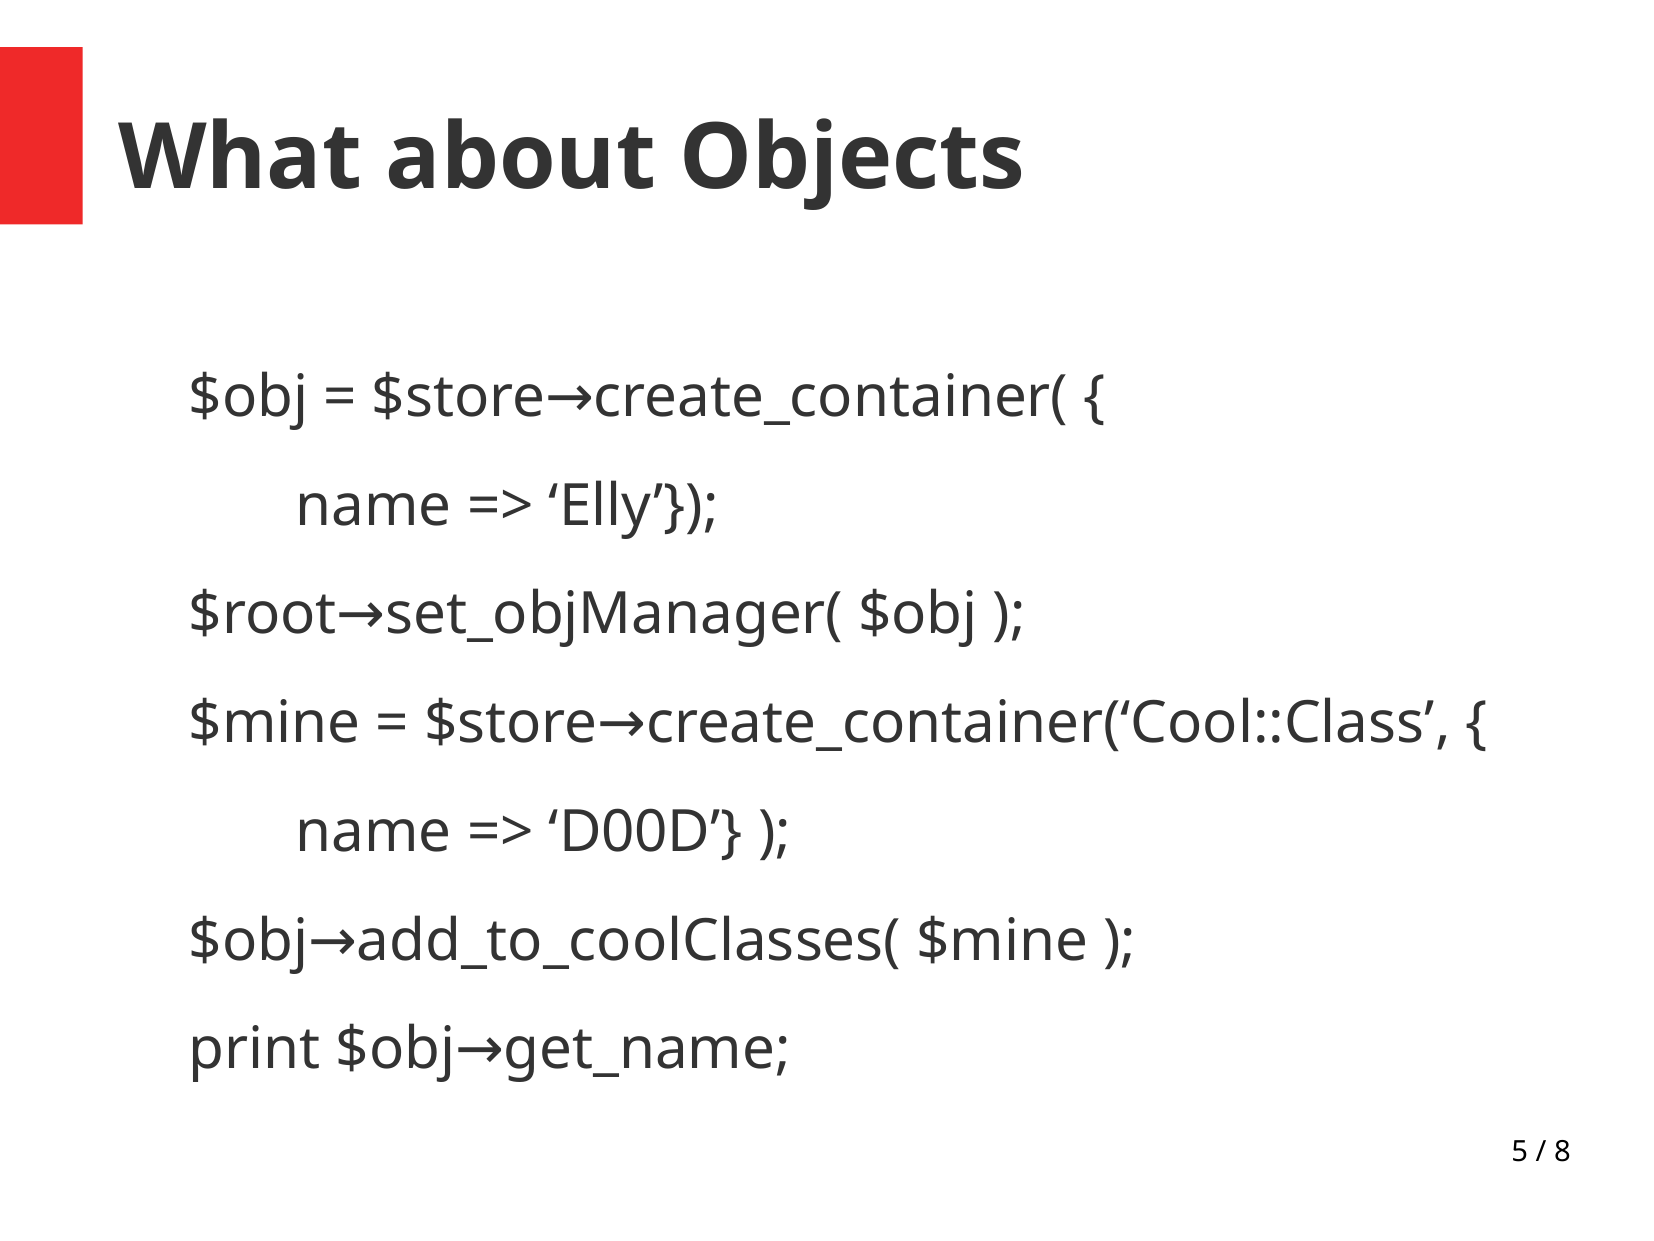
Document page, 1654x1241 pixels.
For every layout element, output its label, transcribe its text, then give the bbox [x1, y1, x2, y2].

list $obj = $store→create_container( { name => ‘Elly’}); $root→set_objManager( $obj ); $mine = $store→create_container(‘Cool::Class’, { name => ‘D00D’} ); $obj→add_to_coolClasses( $mine ); print $obj→get_name; [118, 354, 1536, 1074]
title What about Objects [118, 49, 1571, 257]
